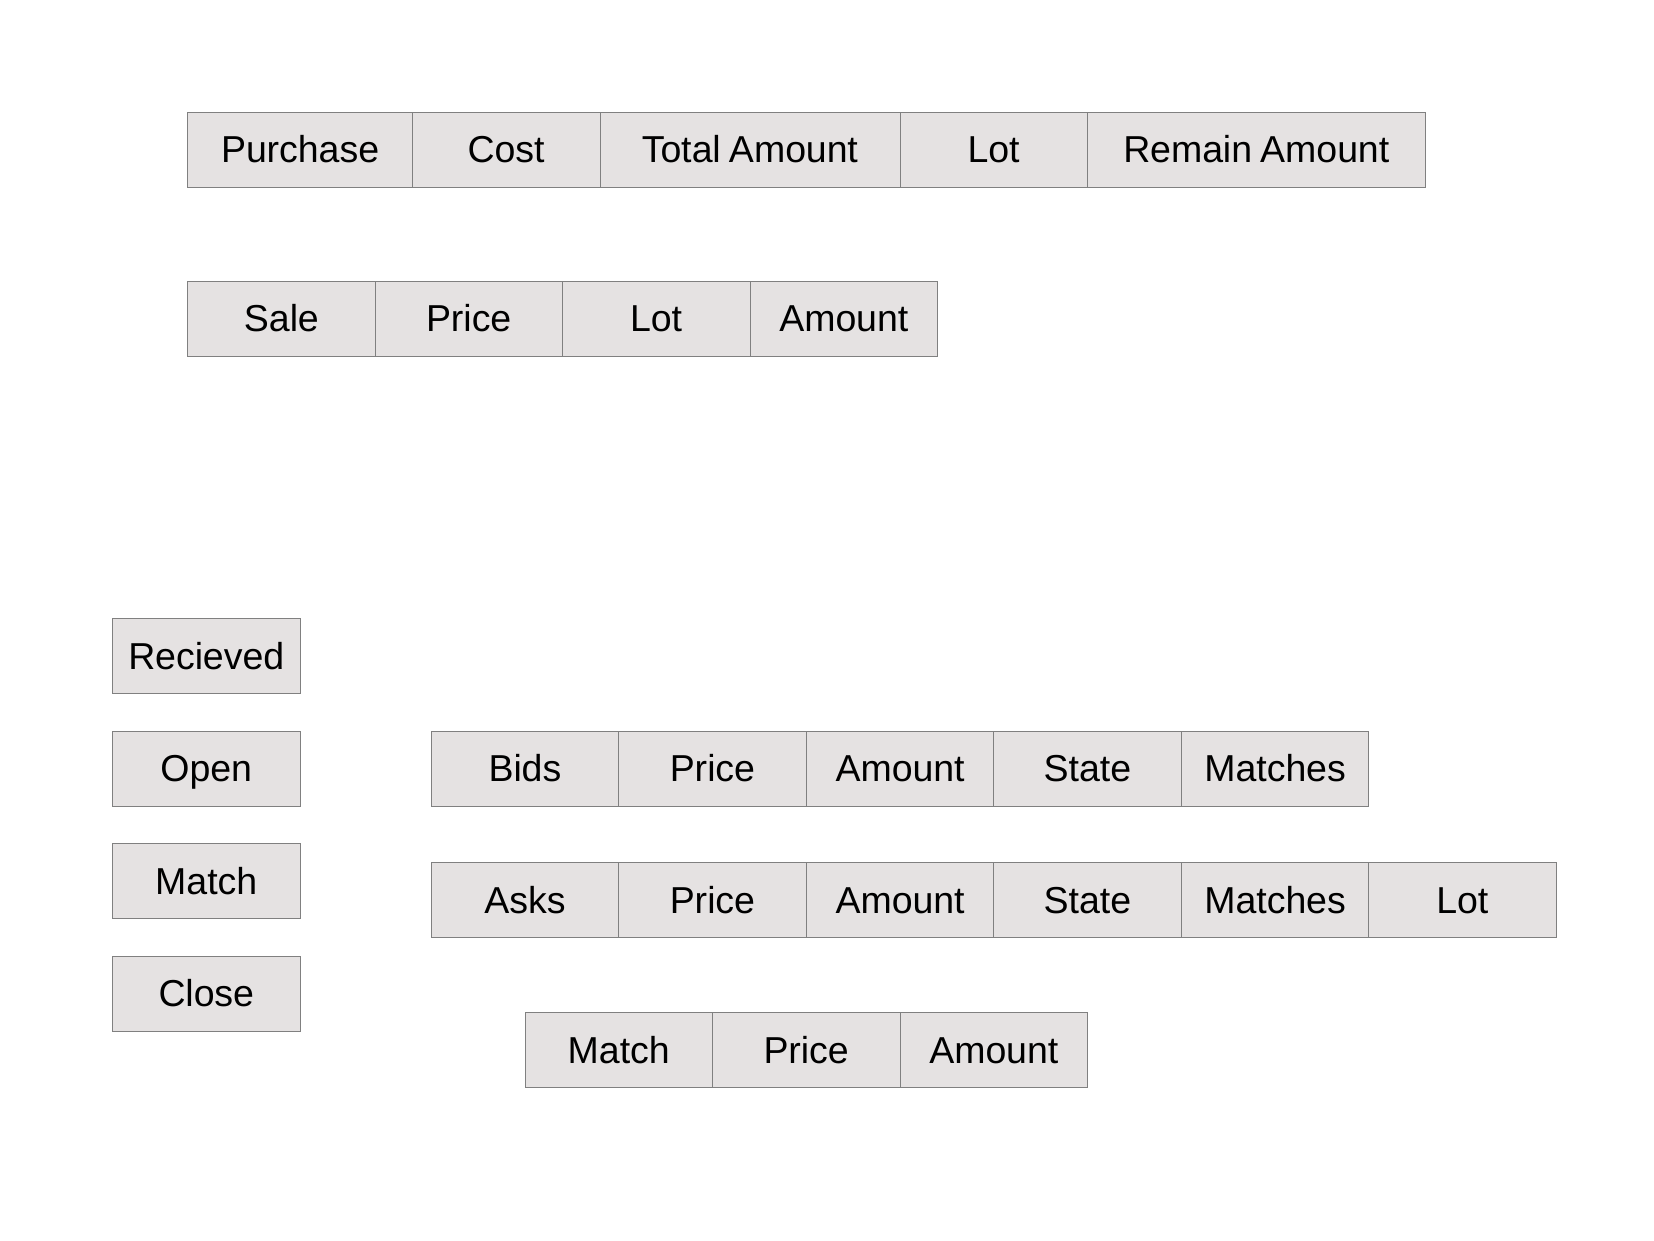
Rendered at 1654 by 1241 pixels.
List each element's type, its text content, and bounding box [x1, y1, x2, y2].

text_box Remain Amount [1088, 112, 1426, 188]
text_box Lot [900, 112, 1088, 188]
text_box Price [376, 281, 562, 357]
text_box Price [618, 731, 806, 807]
text_box Price [712, 1012, 900, 1088]
text_box Total Amount [601, 112, 900, 188]
text_box Lot [1369, 862, 1557, 938]
text_box Match [112, 843, 301, 919]
text_box Purchase [187, 112, 412, 188]
text_box Close [112, 956, 301, 1032]
text_box State [994, 862, 1181, 938]
text_box Match [525, 1012, 712, 1088]
text_box Amount [806, 862, 994, 938]
text_box Matches [1181, 731, 1369, 807]
text_box Cost [412, 112, 601, 188]
text_box Price [618, 862, 806, 938]
text_box Open [112, 731, 301, 807]
text_box Bids [431, 731, 618, 807]
text_box Sale [187, 281, 376, 357]
text_box Lot [562, 281, 751, 357]
text_box Amount [751, 281, 938, 357]
text_box Recieved [112, 618, 301, 694]
text_box Amount [900, 1012, 1088, 1088]
text_box Matches [1181, 862, 1369, 938]
text_box Asks [431, 862, 618, 938]
text_box Amount [806, 731, 994, 807]
text_box State [994, 731, 1181, 807]
